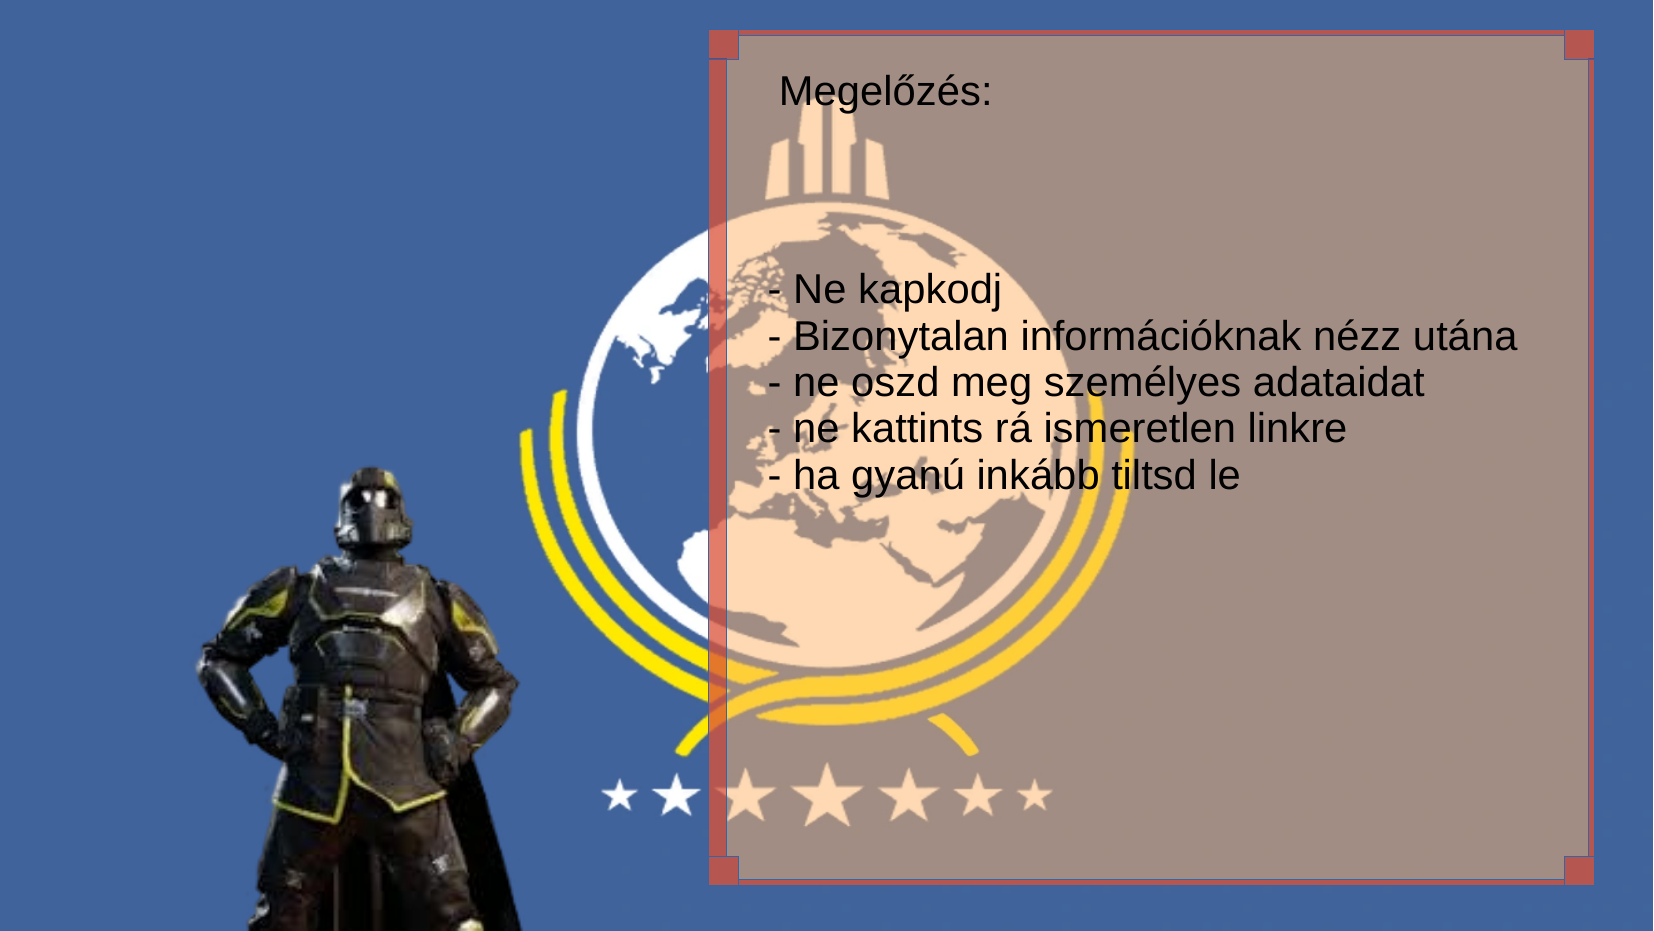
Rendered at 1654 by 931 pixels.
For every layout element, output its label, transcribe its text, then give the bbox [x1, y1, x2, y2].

picture [0, 0, 1653, 931]
text_box [708, 29, 1595, 886]
title Megelőzés: [738, 59, 1034, 123]
title - Ne kapkodj - Bizonytalan információknak nézz utána - ne oszd meg személyes adataidat - ne kattints rá ismeretlen linkre - ha gyanú inkább tiltsd le [767, 265, 1565, 827]
